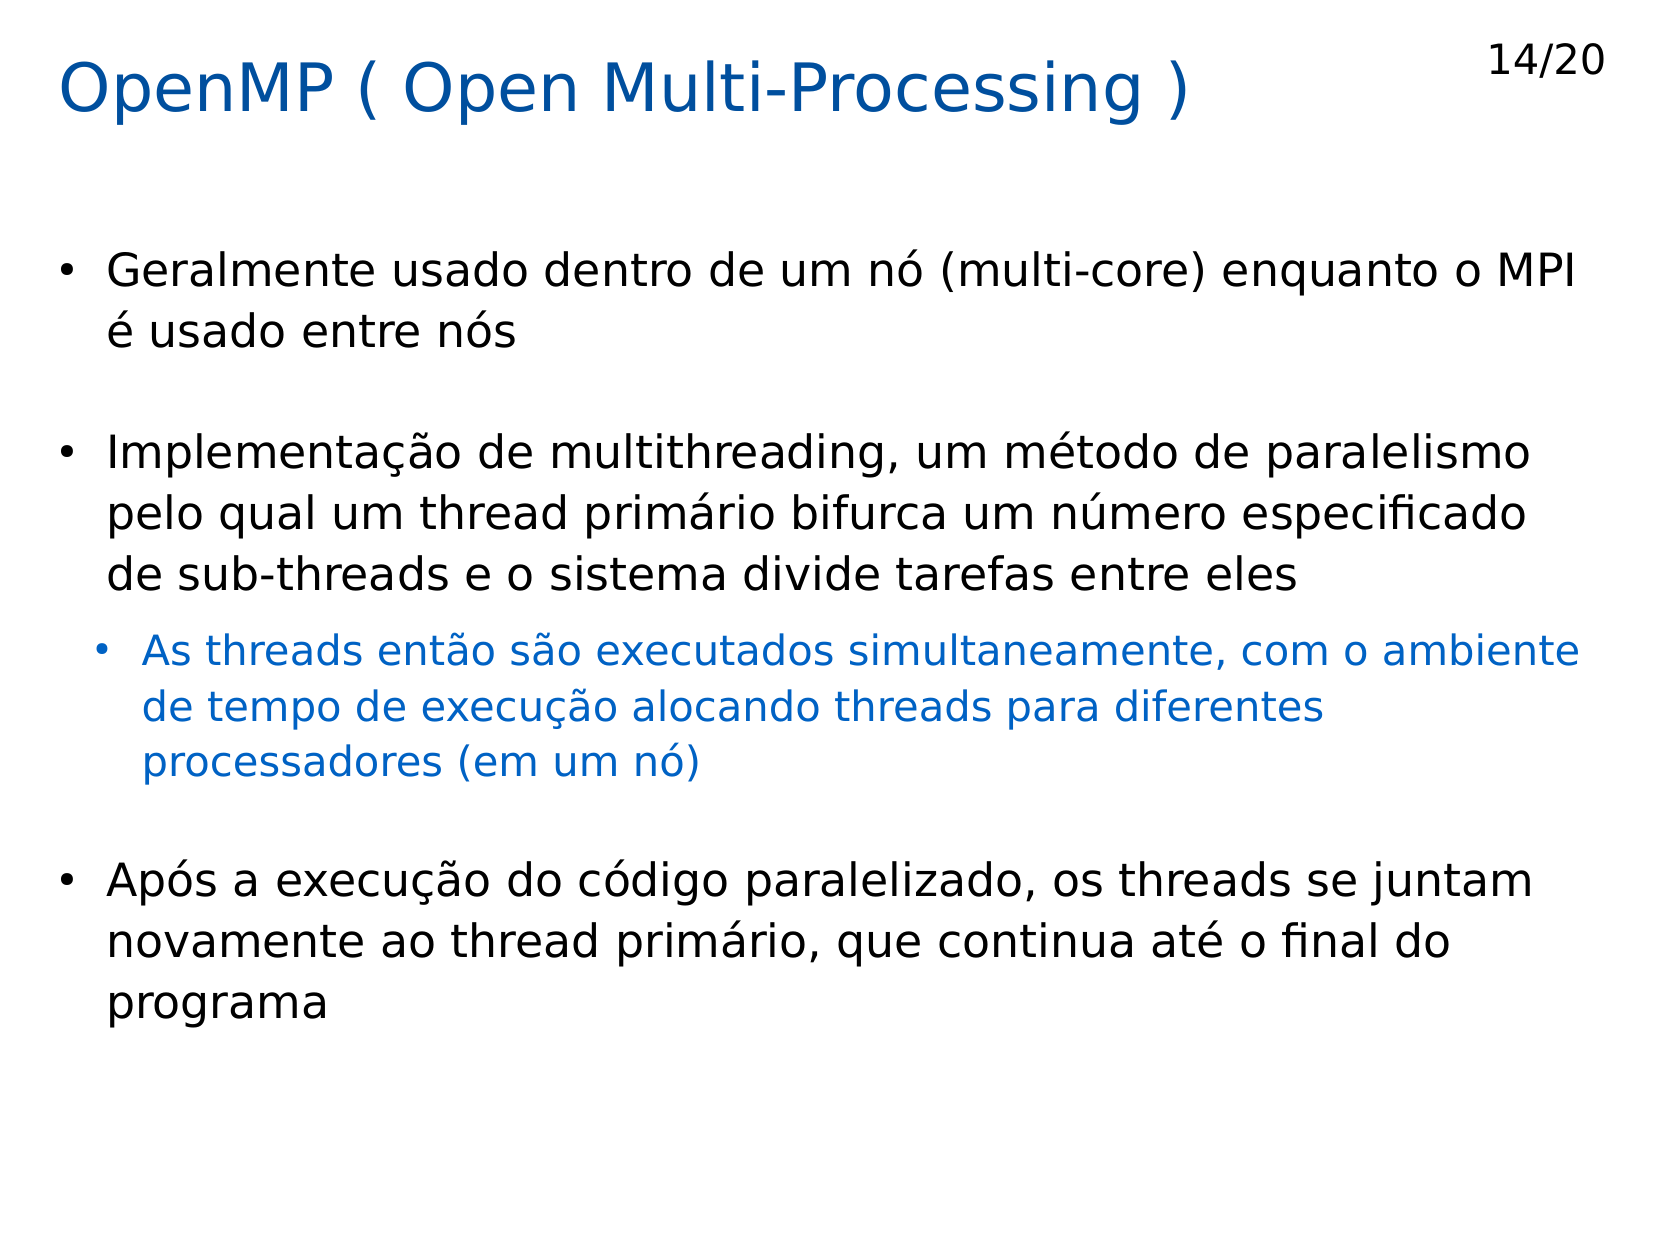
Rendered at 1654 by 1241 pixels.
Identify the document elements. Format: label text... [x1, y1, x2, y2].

list Geralmente usado dentro de um nó (multi-core) enquanto o MPI é usado entre nós Implementação de multithreading, um método de paralelismo pelo qual um thread primário bifurca um número especificado de sub-threads e o sistema divide tarefas entre eles As threads então são executados simultaneamente, com o ambiente de tempo de execução alocando threads para diferentes processadores (em um nó) Após a execução do código paralelizado, os threads se juntam novamente ao thread primário, que continua até o final do programa [59, 236, 1595, 1211]
title OpenMP ( Open Multi-Processing ) [59, 29, 1506, 148]
